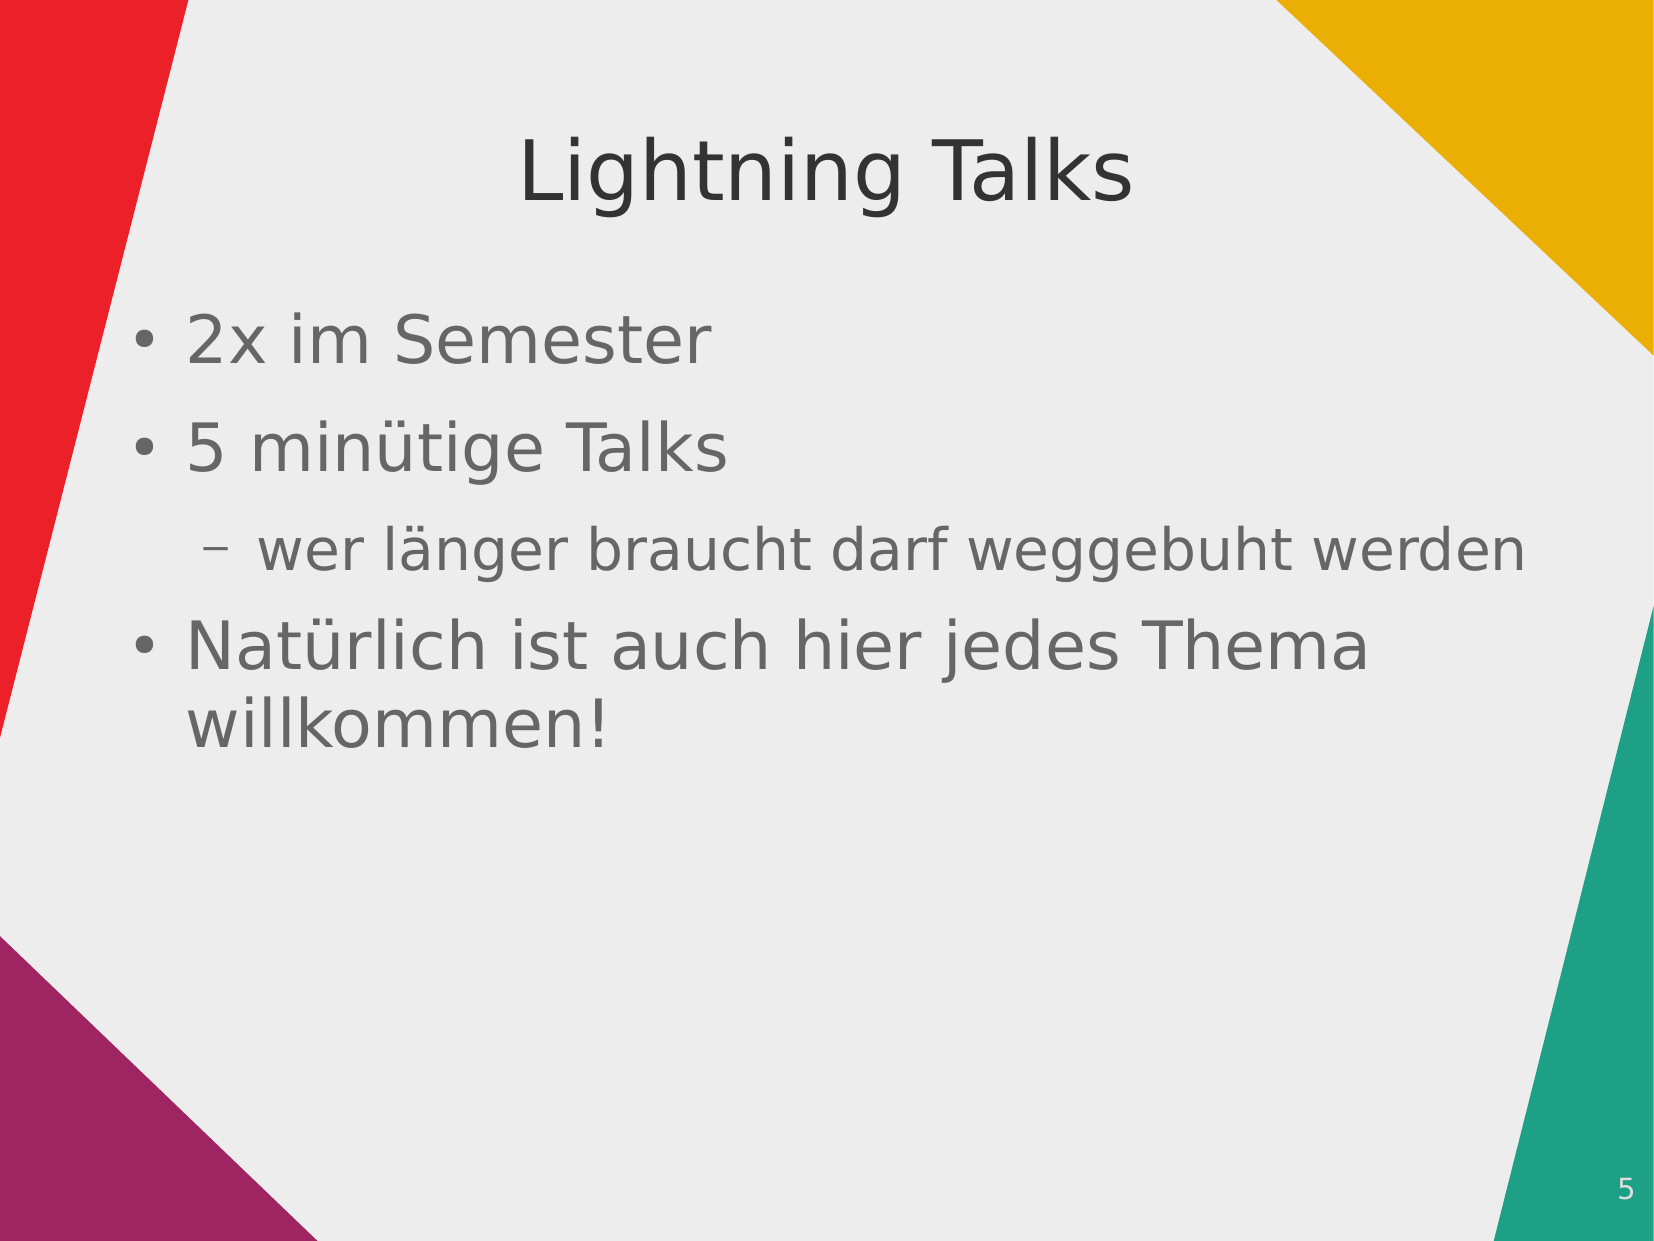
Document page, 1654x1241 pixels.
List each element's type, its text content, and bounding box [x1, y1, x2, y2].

list 2x im Semester 5 minütige Talks wer länger braucht darf weggebuht werden Natürlich ist auch hier jedes Thema willkommen! [114, 302, 1539, 1033]
title Lightning Talks [114, 73, 1539, 271]
